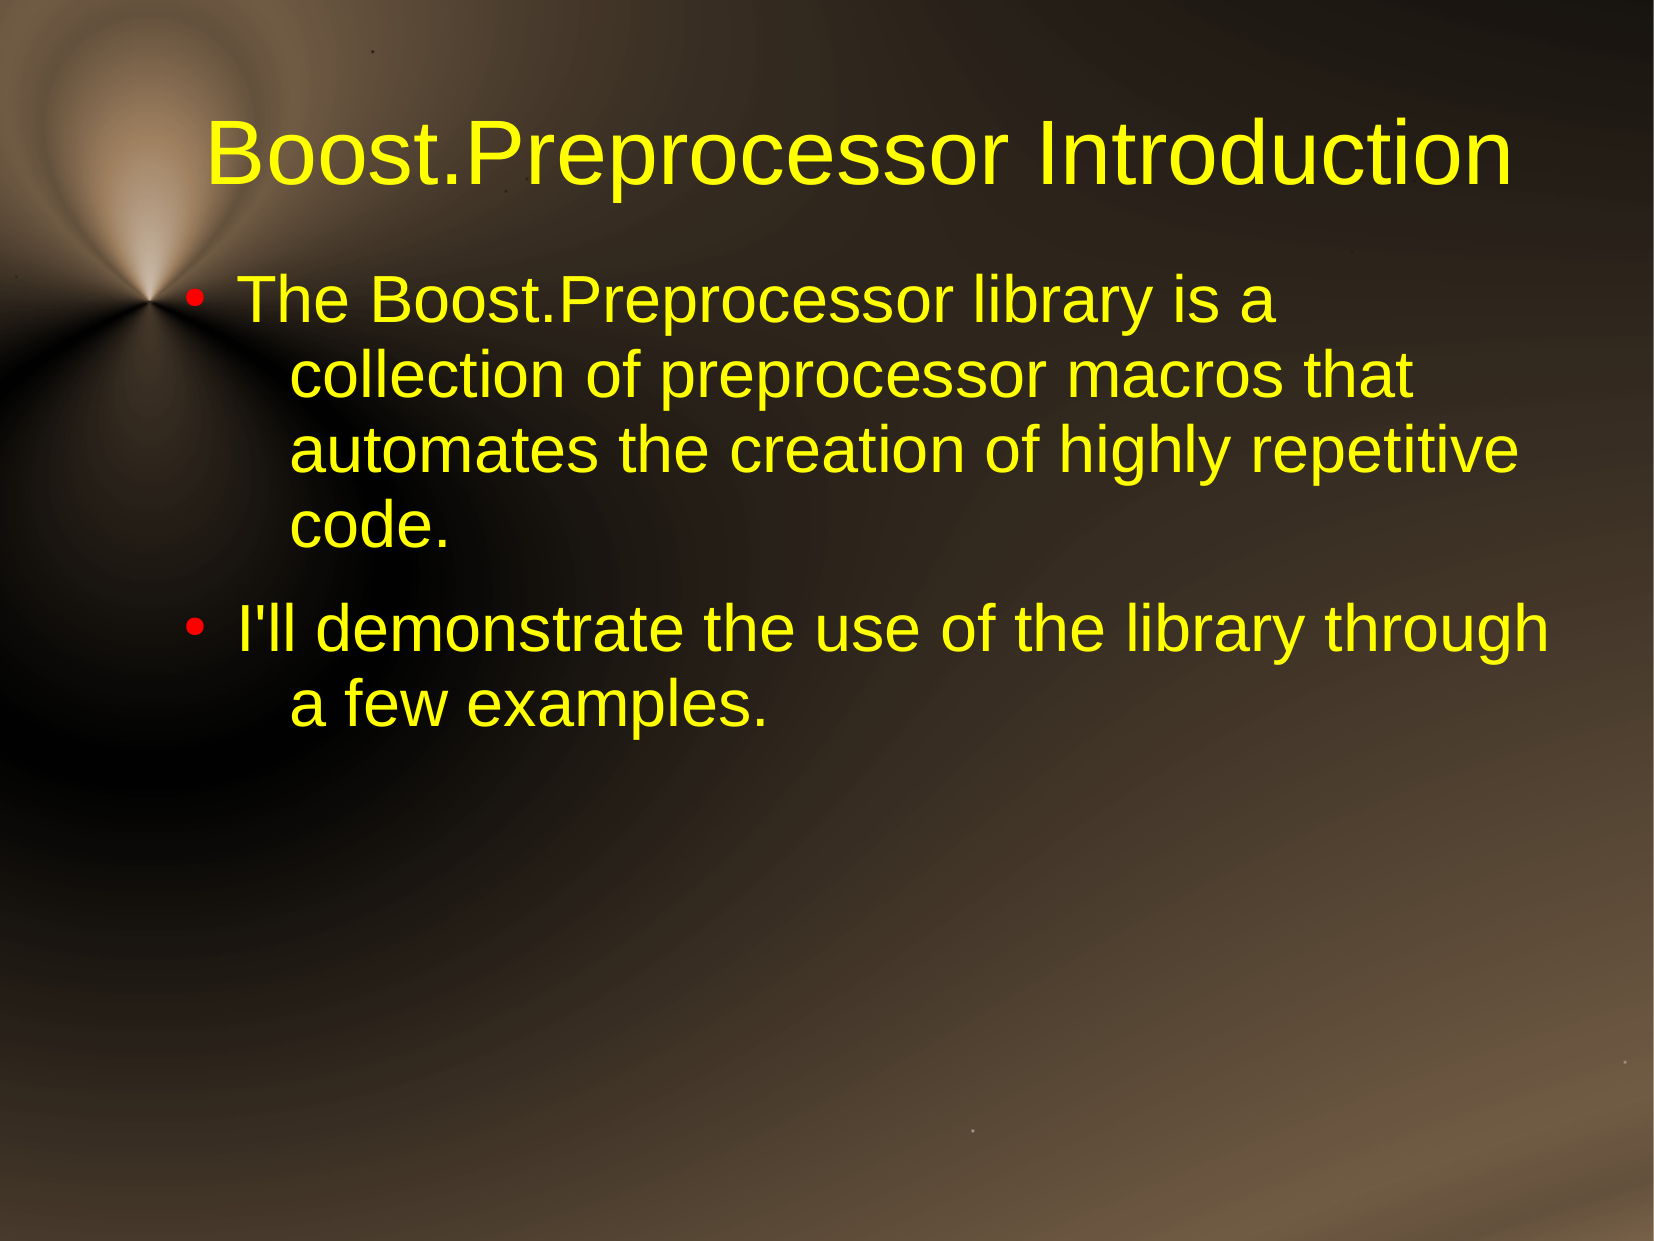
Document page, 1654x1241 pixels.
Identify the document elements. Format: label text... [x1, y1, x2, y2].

list The Boost.Preprocessor library is a collection of preprocessor macros that automates the creation of highly repetitive code. I'll demonstrate the use of the library through a few examples. [147, 262, 1571, 1094]
picture [0, 0, 1654, 1241]
title Boost.Preprocessor Introduction [150, 56, 1571, 250]
